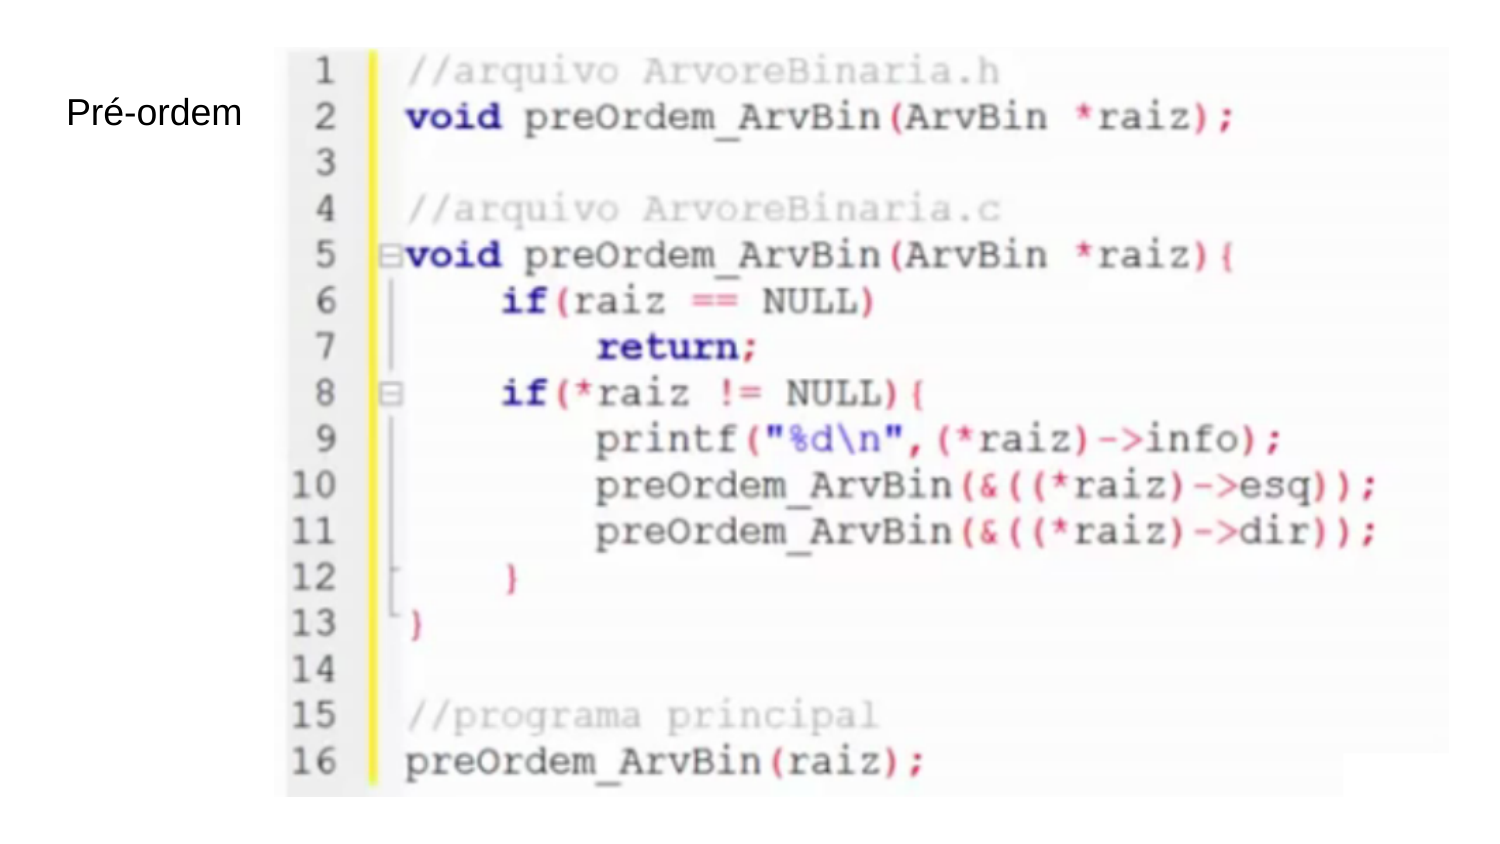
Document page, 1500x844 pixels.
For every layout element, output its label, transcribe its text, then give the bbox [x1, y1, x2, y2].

picture [274, 47, 1449, 797]
title Pré-ordem [51, 72, 274, 167]
